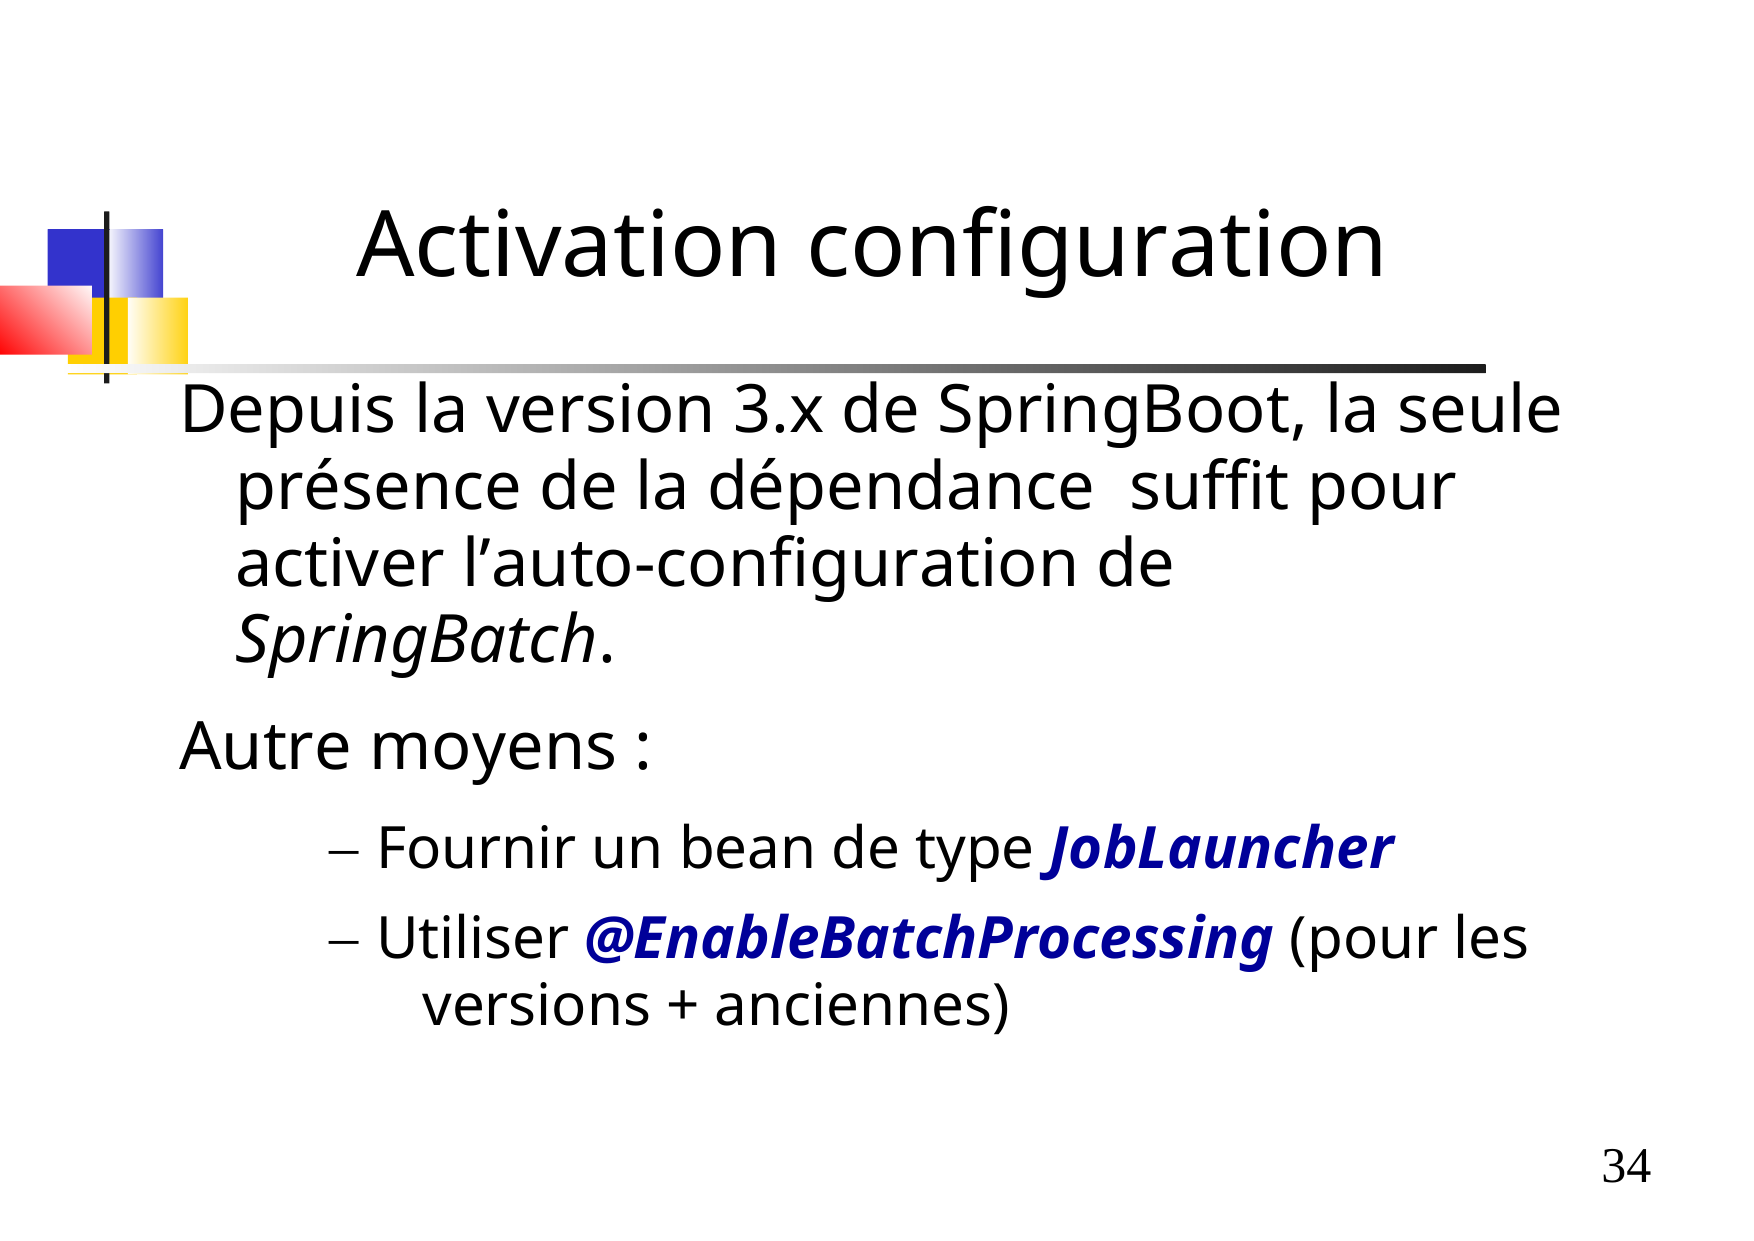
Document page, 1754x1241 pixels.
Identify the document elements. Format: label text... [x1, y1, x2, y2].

title Activation configuration [179, 139, 1567, 351]
list Depuis la version 3.x de SpringBoot, la seule présence de la dépendance suffit pour activer l’auto-configuration de SpringBatch. Autre moyens : Fournir un bean de type JobLauncher Utiliser @EnableBatchProcessing (pour les versions + anciennes) [179, 371, 1567, 1091]
